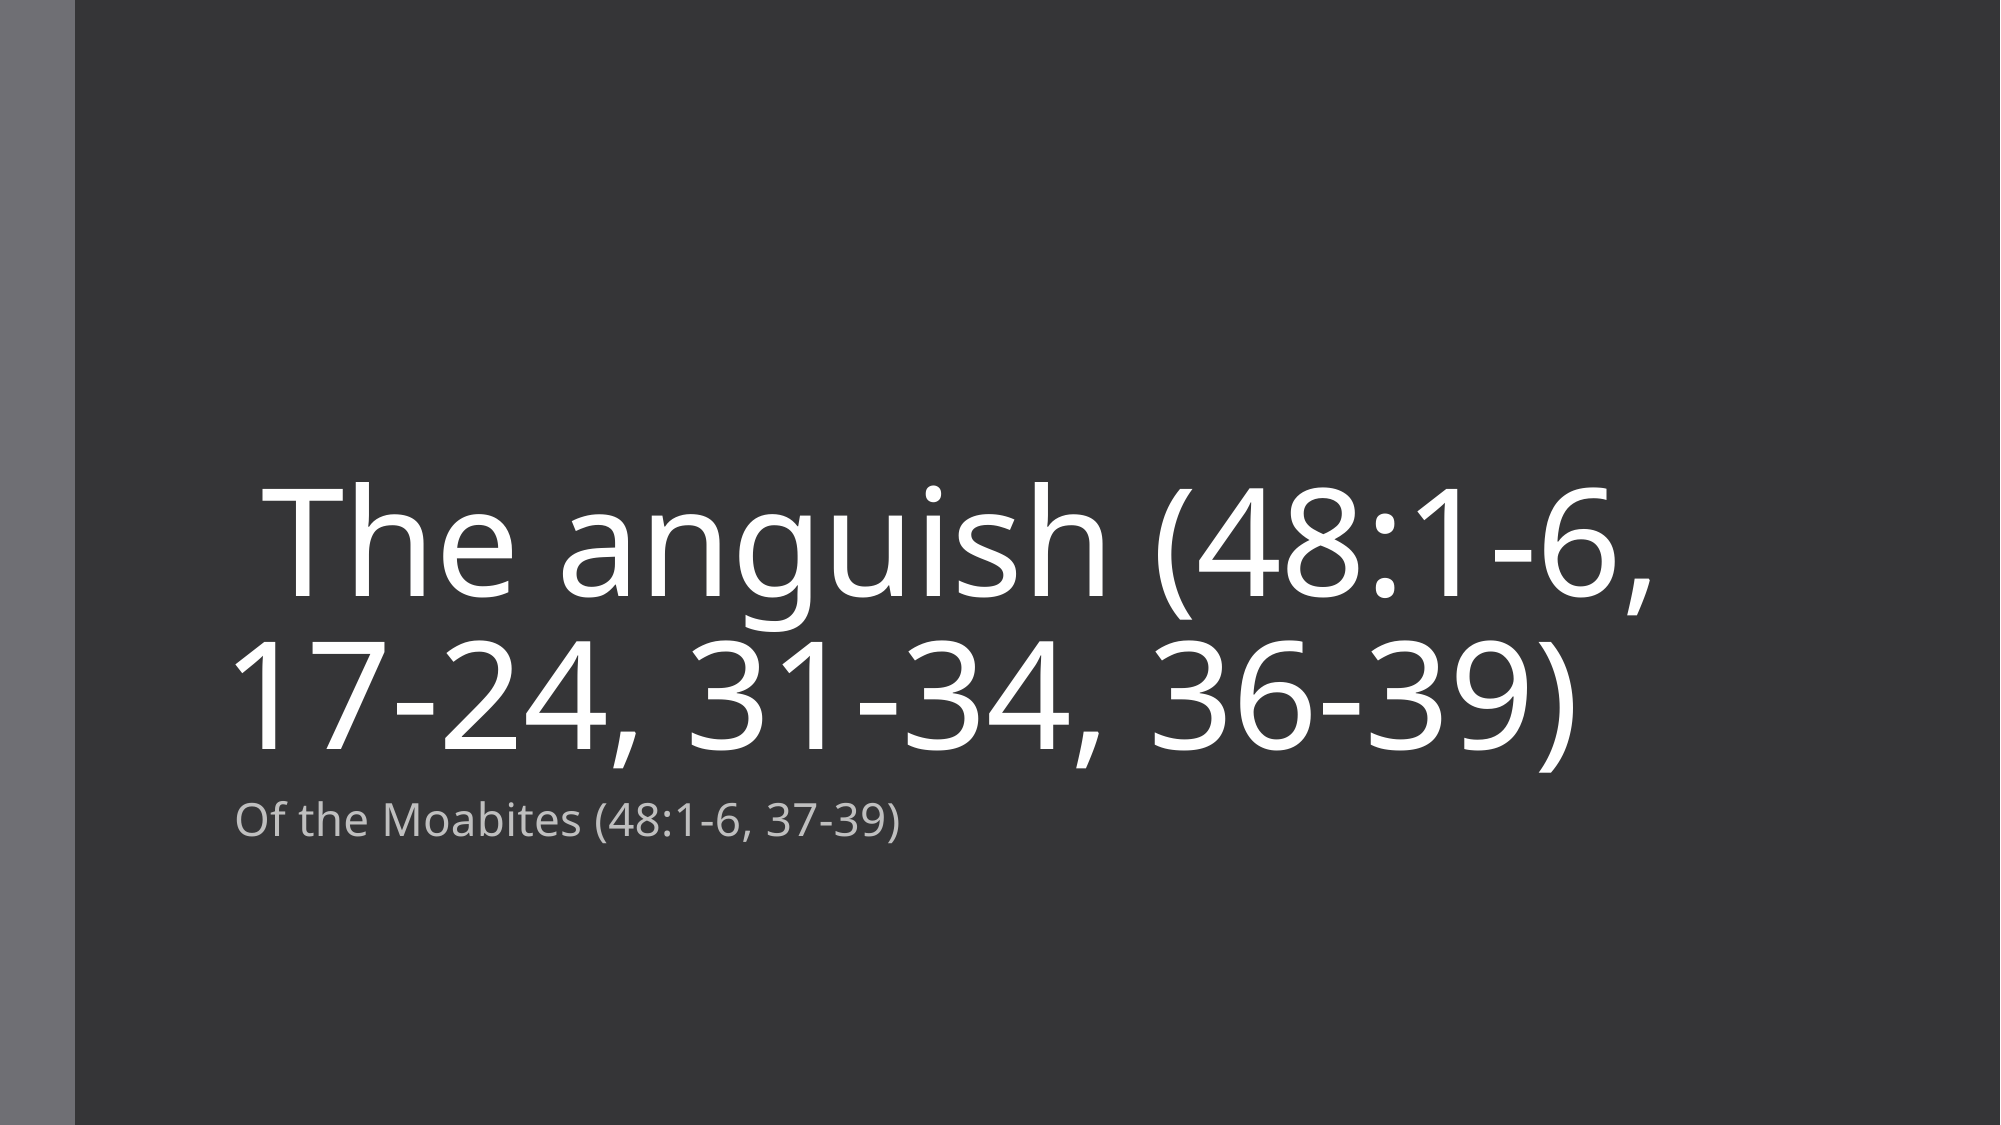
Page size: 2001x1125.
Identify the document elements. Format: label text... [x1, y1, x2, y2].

subtitle Of the Moabites (48:1-6, 37-39) [206, 787, 1752, 1066]
title The anguish (48:1-6, 17-24, 31-34, 36-39) [206, 124, 1752, 787]
